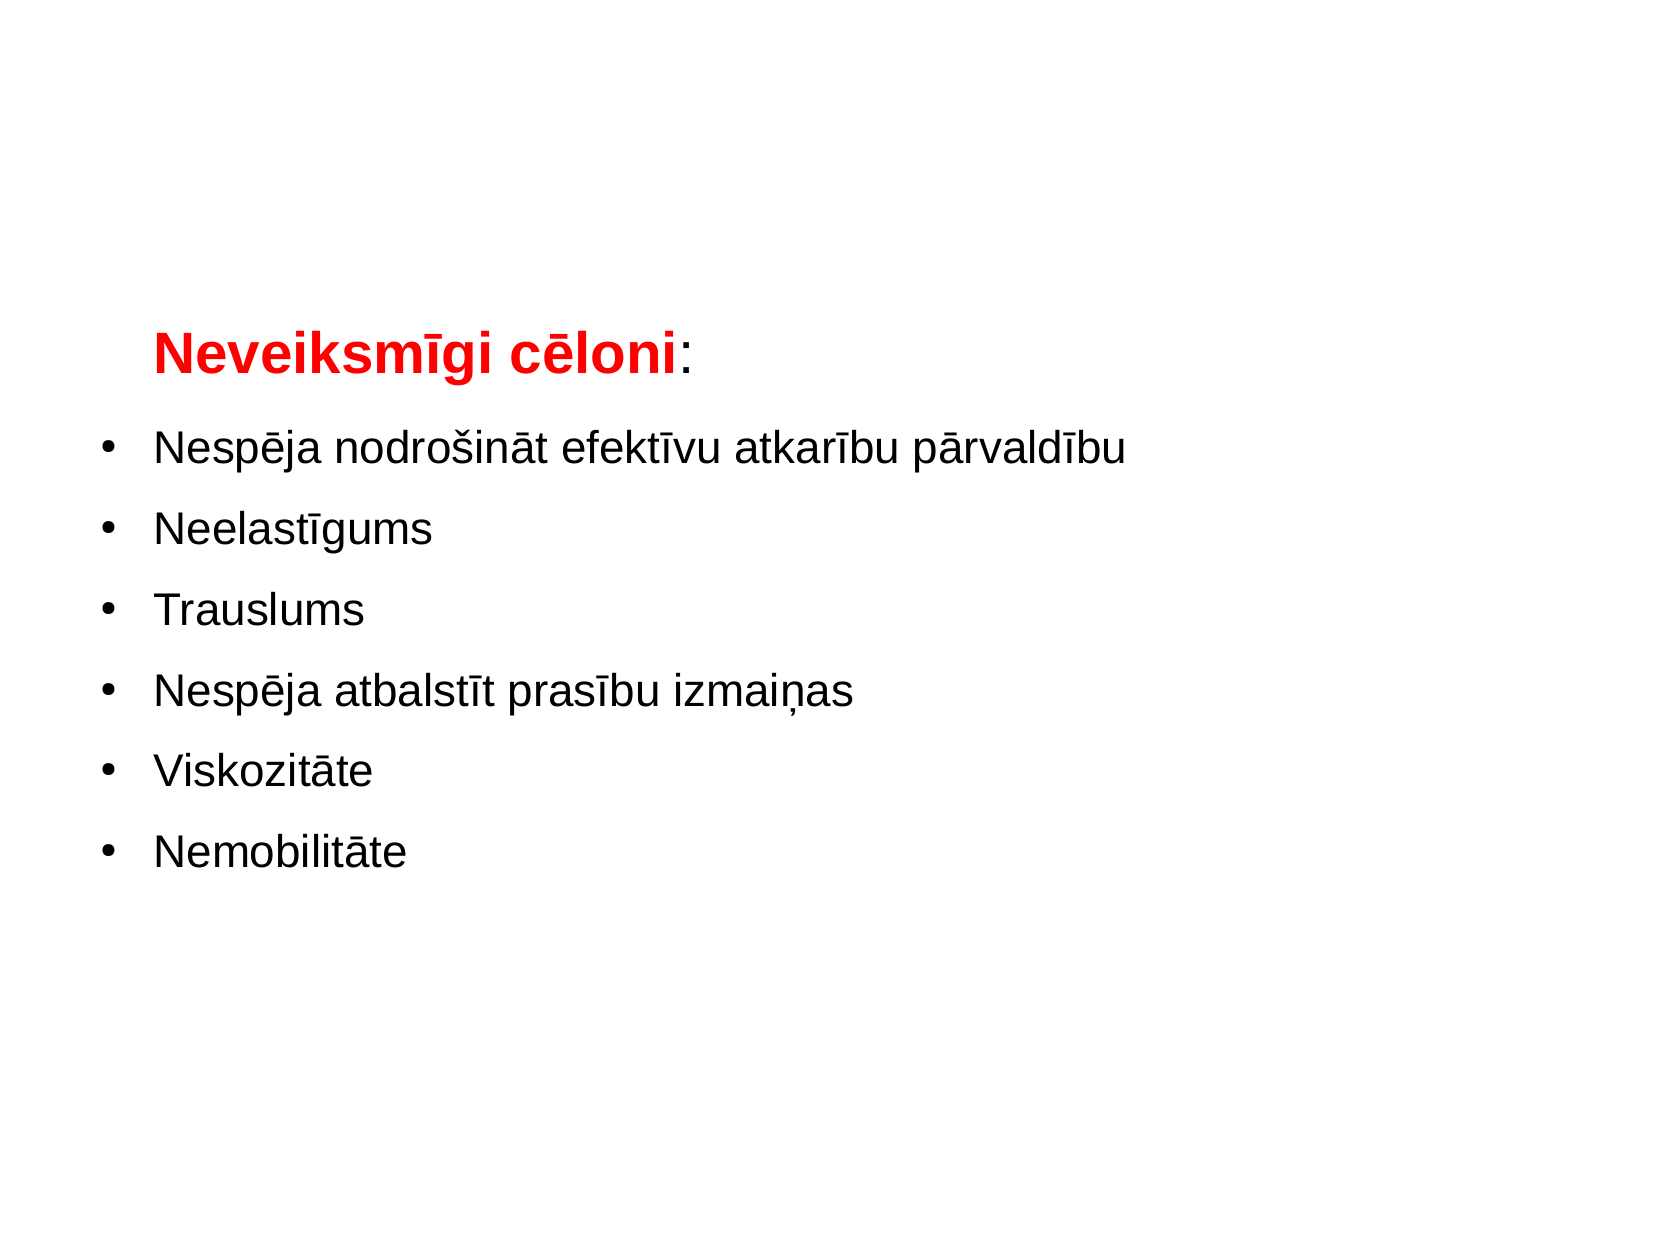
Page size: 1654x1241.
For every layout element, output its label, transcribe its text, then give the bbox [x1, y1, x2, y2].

list Neveiksmīgi cēloni: Nespēja nodrošināt efektīvu atkarību pārvaldību Neelastīgums Trauslums Nespēja atbalstīt prasību izmaiņas Viskozitāte Nemobilitāte [82, 290, 1571, 1010]
